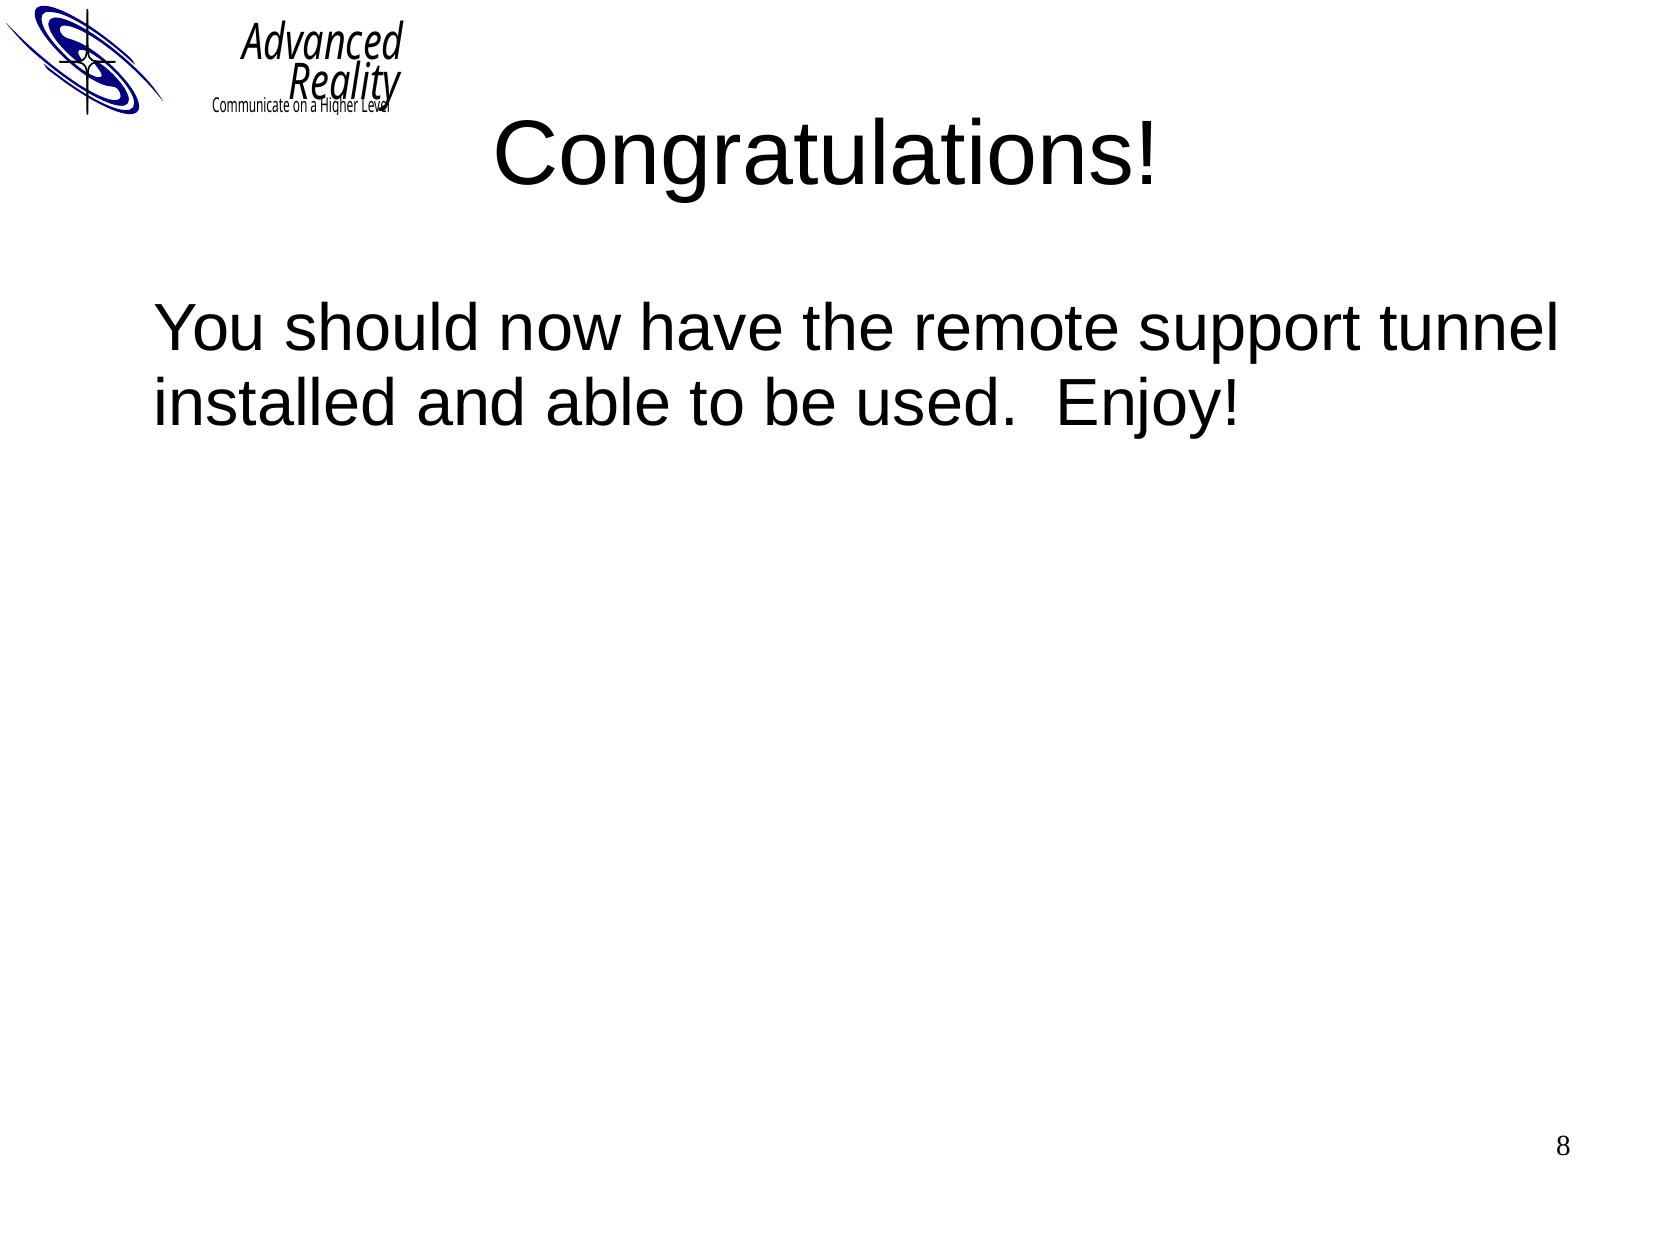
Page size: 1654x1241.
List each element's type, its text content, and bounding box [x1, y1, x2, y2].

list You should now have the remote support tunnel installed and able to be used. Enjoy! [82, 290, 1571, 1010]
title Congratulations! [82, 49, 1571, 257]
